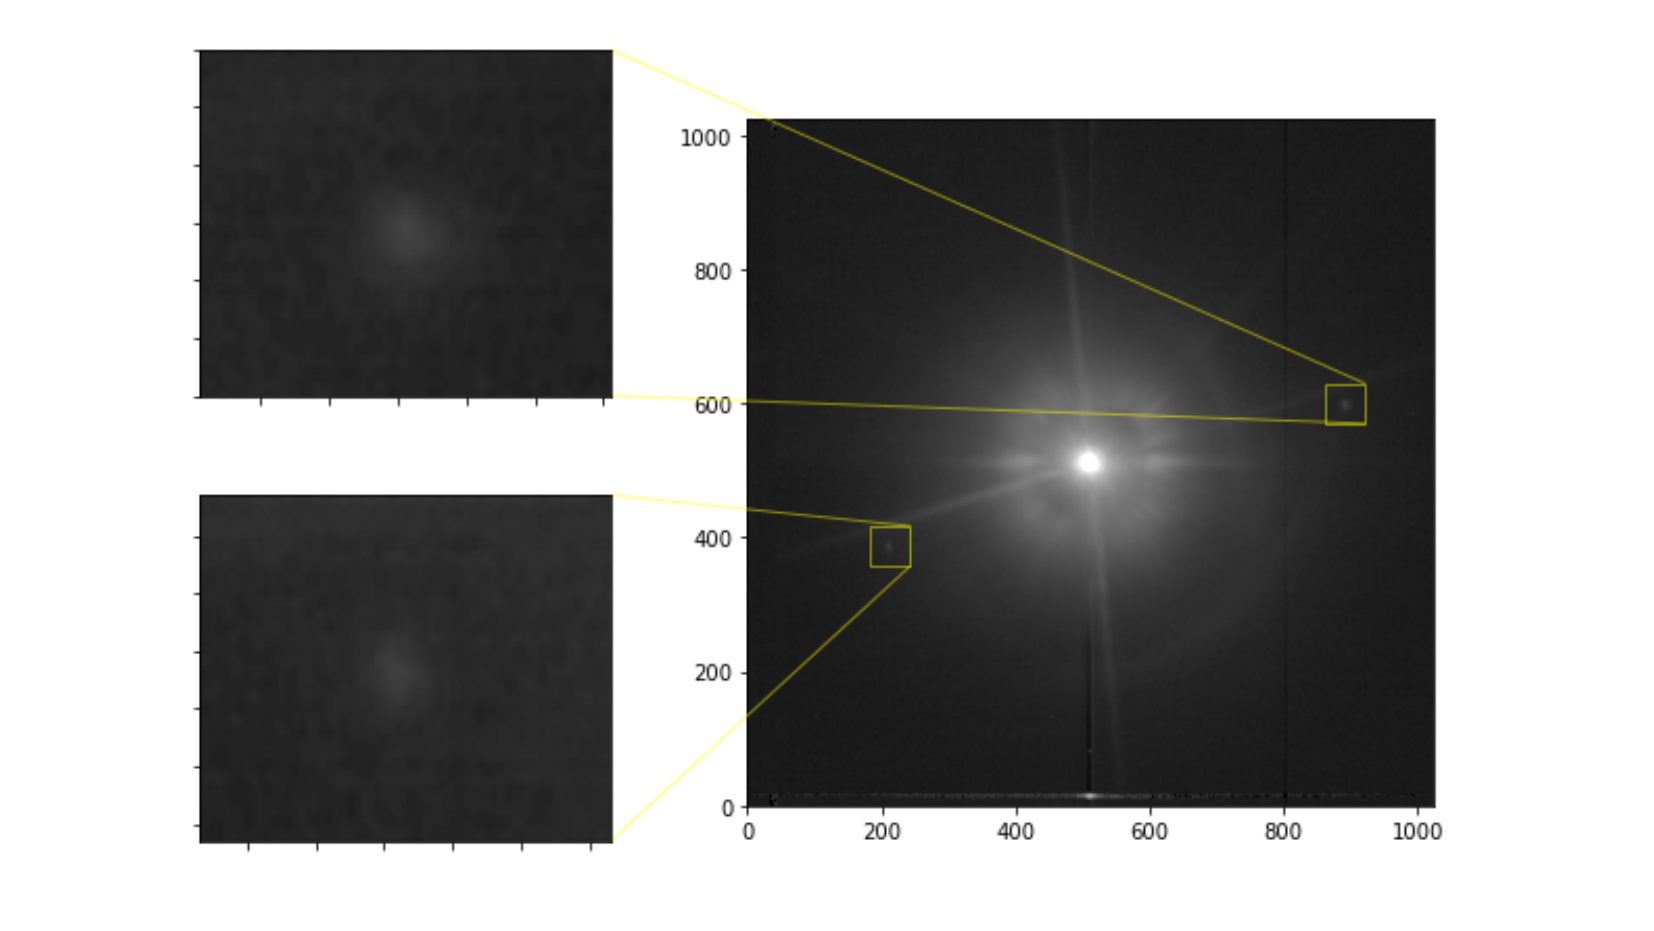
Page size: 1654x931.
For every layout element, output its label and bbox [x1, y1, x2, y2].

picture [177, 35, 1451, 898]
